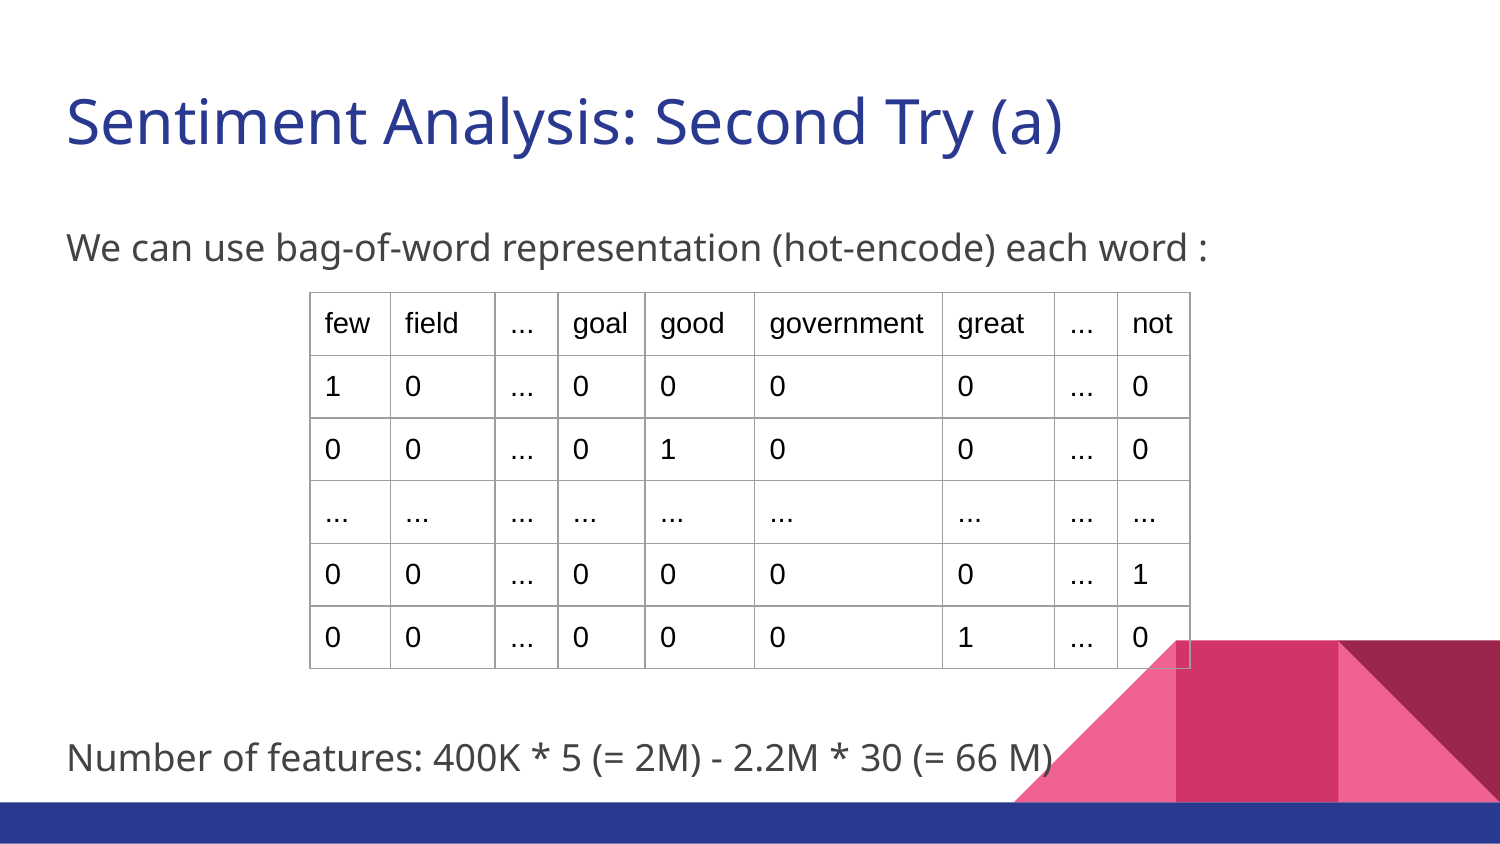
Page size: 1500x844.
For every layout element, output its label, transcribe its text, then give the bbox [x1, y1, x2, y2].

table_cell 0 [1118, 356, 1189, 417]
table_cell 0 [755, 607, 942, 668]
table_cell ... [646, 481, 754, 543]
table_cell ... [496, 544, 557, 605]
table_cell ... [391, 481, 494, 543]
table_cell 0 [559, 356, 644, 417]
table_cell ... [559, 481, 644, 543]
table_cell ... [1055, 419, 1117, 480]
table_cell 1 [646, 419, 754, 480]
table_cell 0 [943, 356, 1054, 417]
table_cell ... [311, 481, 390, 543]
table_cell ... [1055, 356, 1117, 417]
table_header field [391, 293, 494, 355]
table_header ... [1055, 293, 1117, 355]
table_cell 0 [943, 544, 1054, 605]
title Sentiment Analysis: Second Try (a) [51, 67, 1449, 167]
table_cell ... [496, 356, 557, 417]
table_cell 0 [755, 544, 942, 605]
table_header ... [496, 293, 557, 355]
table_cell 0 [559, 419, 644, 480]
table_cell ... [943, 481, 1054, 543]
table_cell 0 [391, 356, 494, 417]
table_cell ... [1055, 481, 1117, 543]
table_cell 0 [755, 419, 942, 480]
table_header not [1118, 293, 1189, 355]
table_cell 0 [391, 419, 494, 480]
table_cell 0 [1118, 419, 1189, 480]
table_cell 0 [646, 356, 754, 417]
table_header great [943, 293, 1054, 355]
table_cell 1 [1118, 544, 1189, 605]
list We can use bag-of-word representation (hot-encode) each word : Number of features: 400K * 5 (= 2M) - 2.2M * 30 (= 66 M) [51, 201, 1449, 750]
table_cell 0 [943, 419, 1054, 480]
table_cell ... [1055, 544, 1117, 605]
table_cell ... [1055, 607, 1117, 668]
table_cell 1 [943, 607, 1054, 668]
table_cell ... [496, 419, 557, 480]
table_cell 0 [646, 544, 754, 605]
table_cell ... [496, 607, 557, 668]
table_cell 0 [755, 356, 942, 417]
table_header good [646, 293, 754, 355]
table_cell 0 [311, 607, 390, 668]
table_header few [311, 293, 390, 355]
table_header government [755, 293, 942, 355]
table_cell 0 [1118, 607, 1189, 668]
table_header goal [559, 293, 644, 355]
table_cell ... [755, 481, 942, 543]
table_cell ... [496, 481, 557, 543]
table_cell ... [1118, 481, 1189, 543]
table_cell 0 [559, 607, 644, 668]
table_cell 0 [646, 607, 754, 668]
table_cell 0 [311, 419, 390, 480]
table_cell 0 [391, 544, 494, 605]
table_cell 0 [391, 607, 494, 668]
table_cell 0 [311, 544, 390, 605]
table_cell 0 [559, 544, 644, 605]
table_cell 1 [311, 356, 390, 417]
